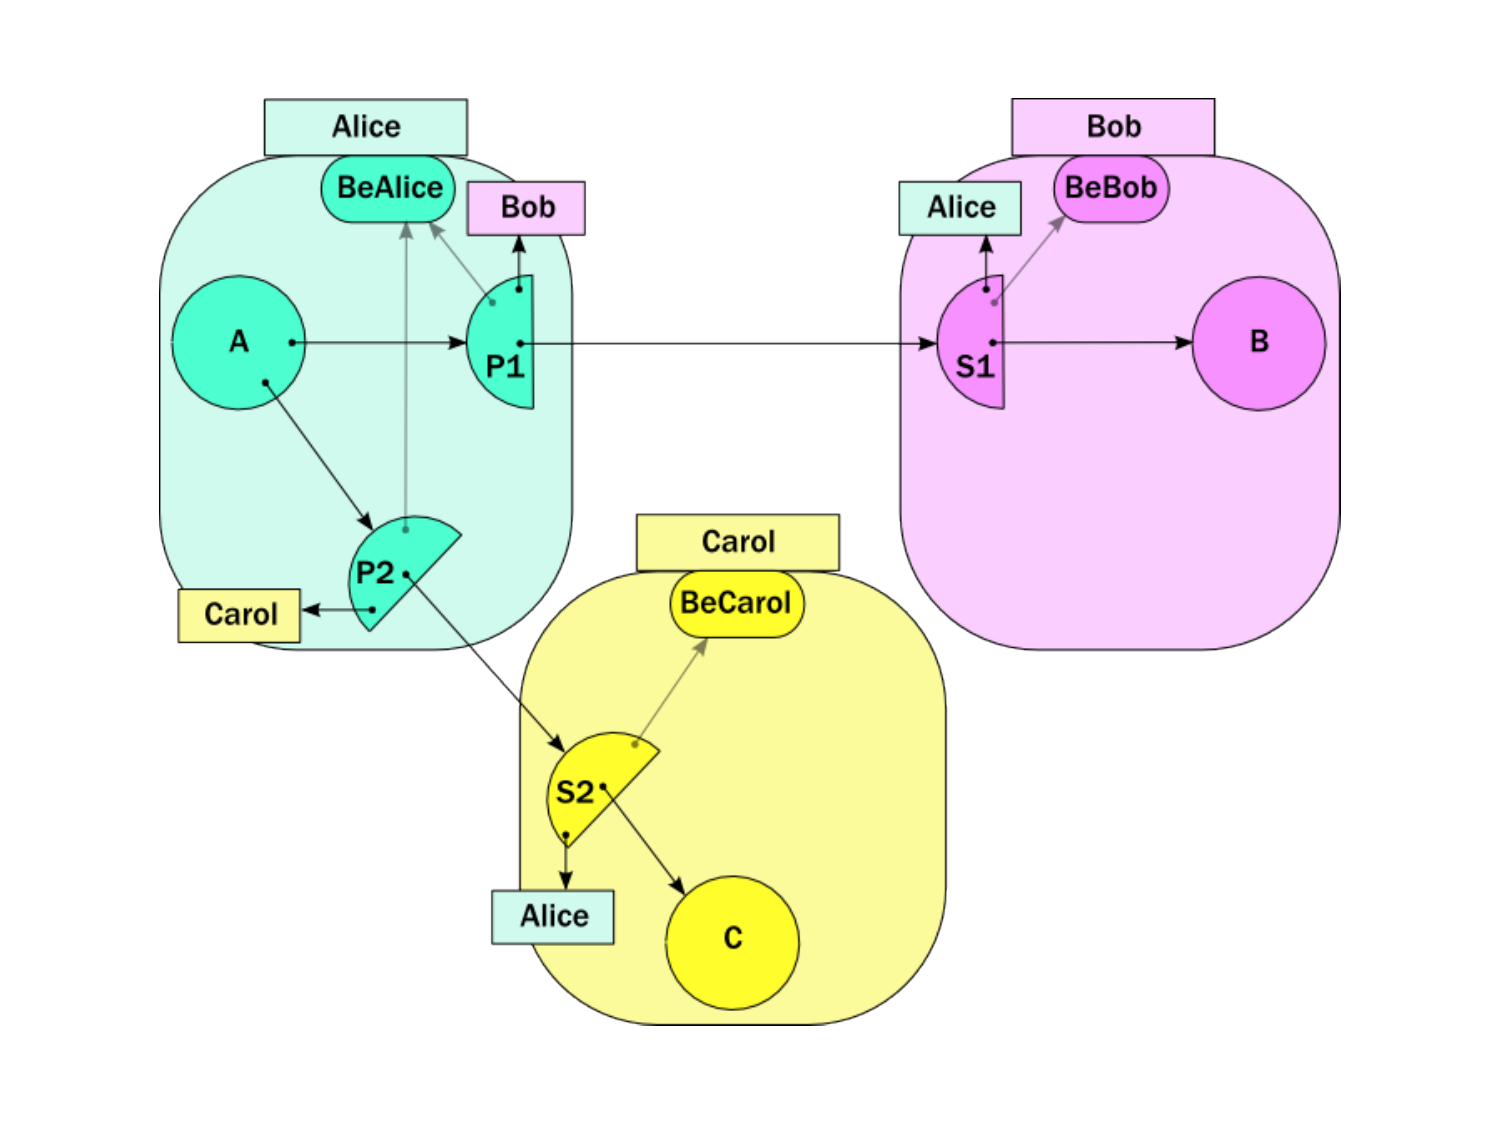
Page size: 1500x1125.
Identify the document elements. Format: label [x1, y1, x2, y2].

picture [159, 98, 1341, 1026]
